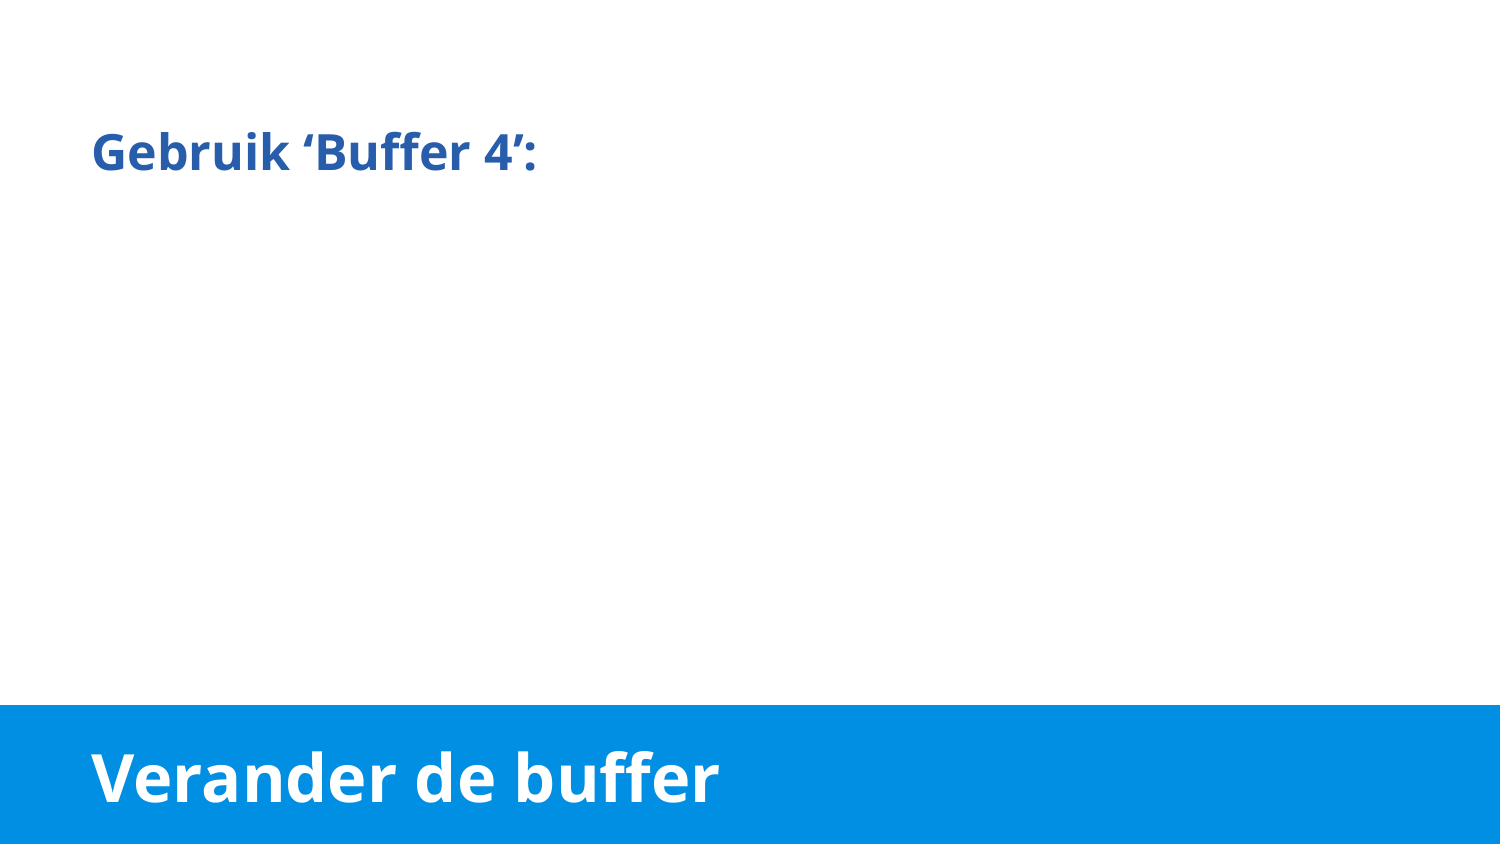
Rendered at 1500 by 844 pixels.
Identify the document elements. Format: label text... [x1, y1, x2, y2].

subtitle Gebruik ‘Buffer 4’: [76, 75, 1438, 152]
picture [0, 705, 1500, 844]
title Verander de buffer [76, 721, 1500, 828]
